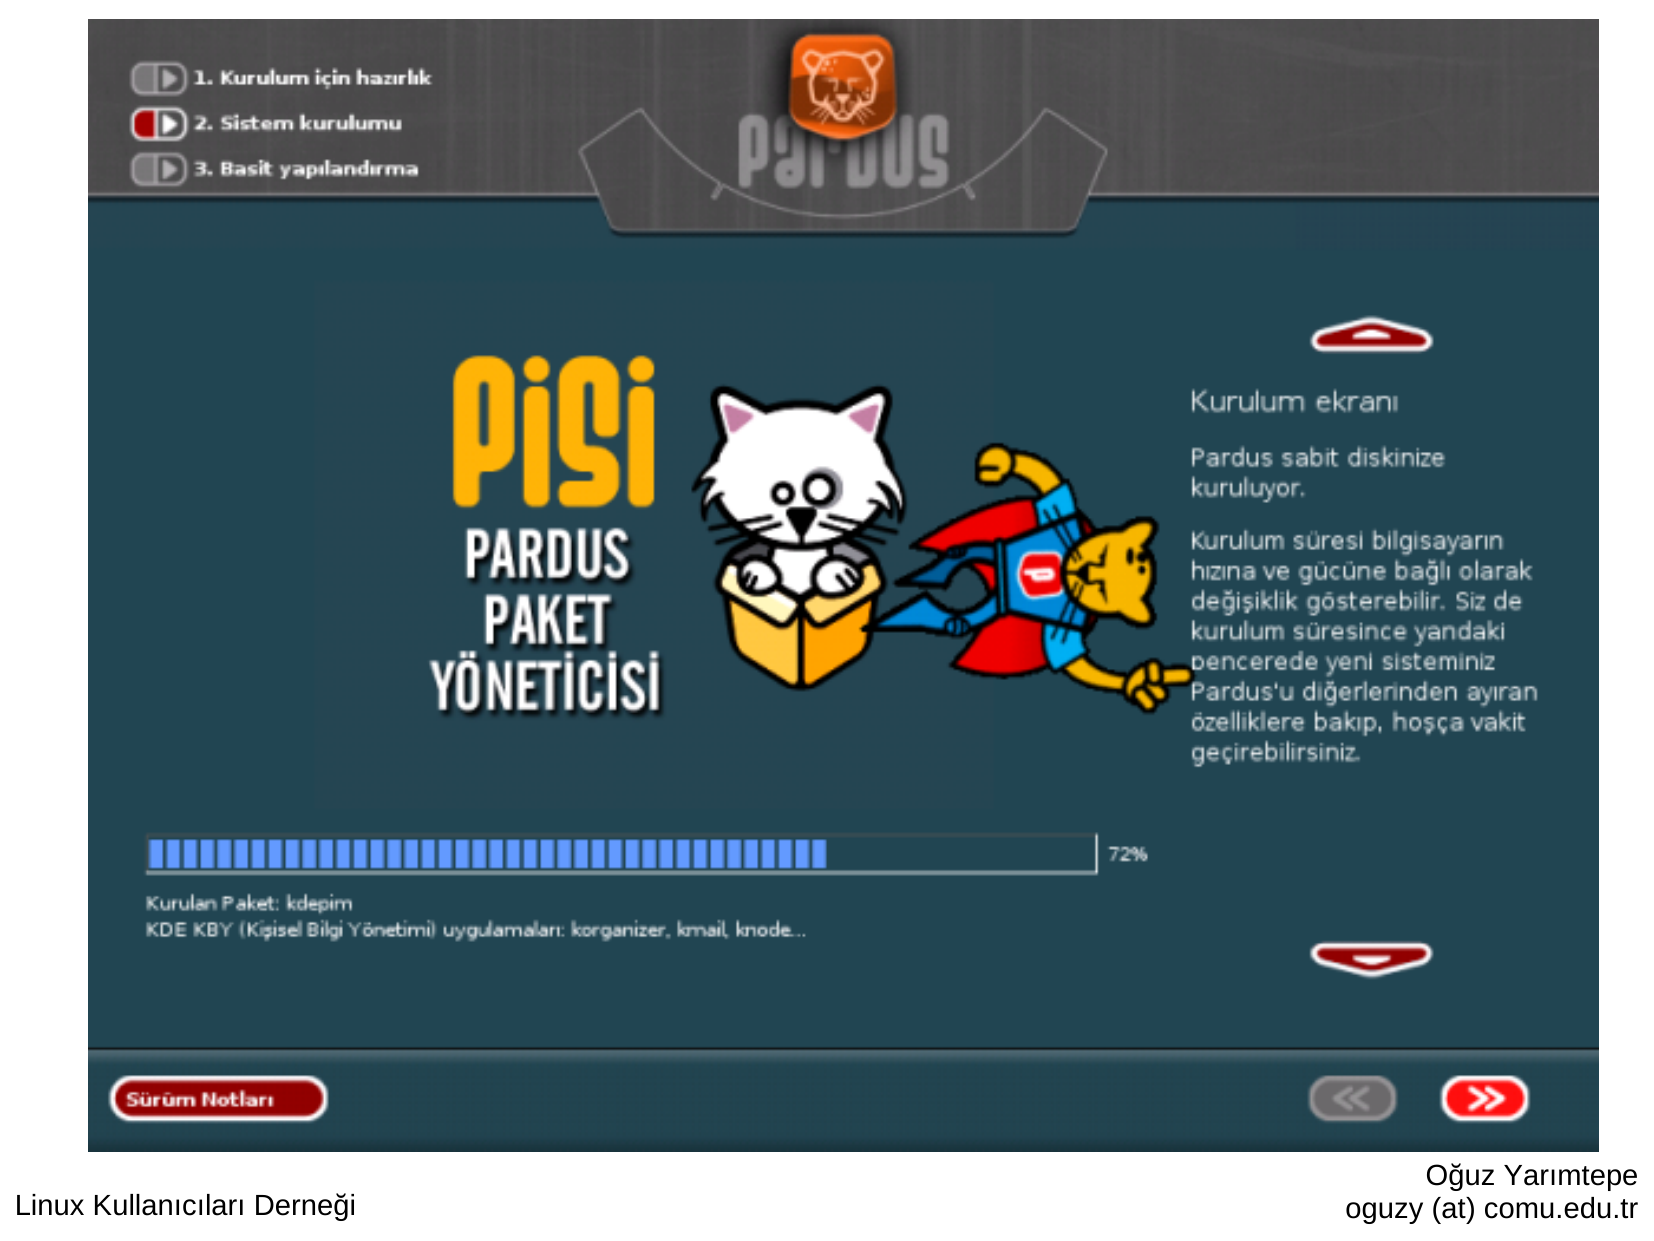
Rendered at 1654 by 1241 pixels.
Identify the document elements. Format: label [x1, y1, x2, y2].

picture [88, 19, 1599, 1152]
